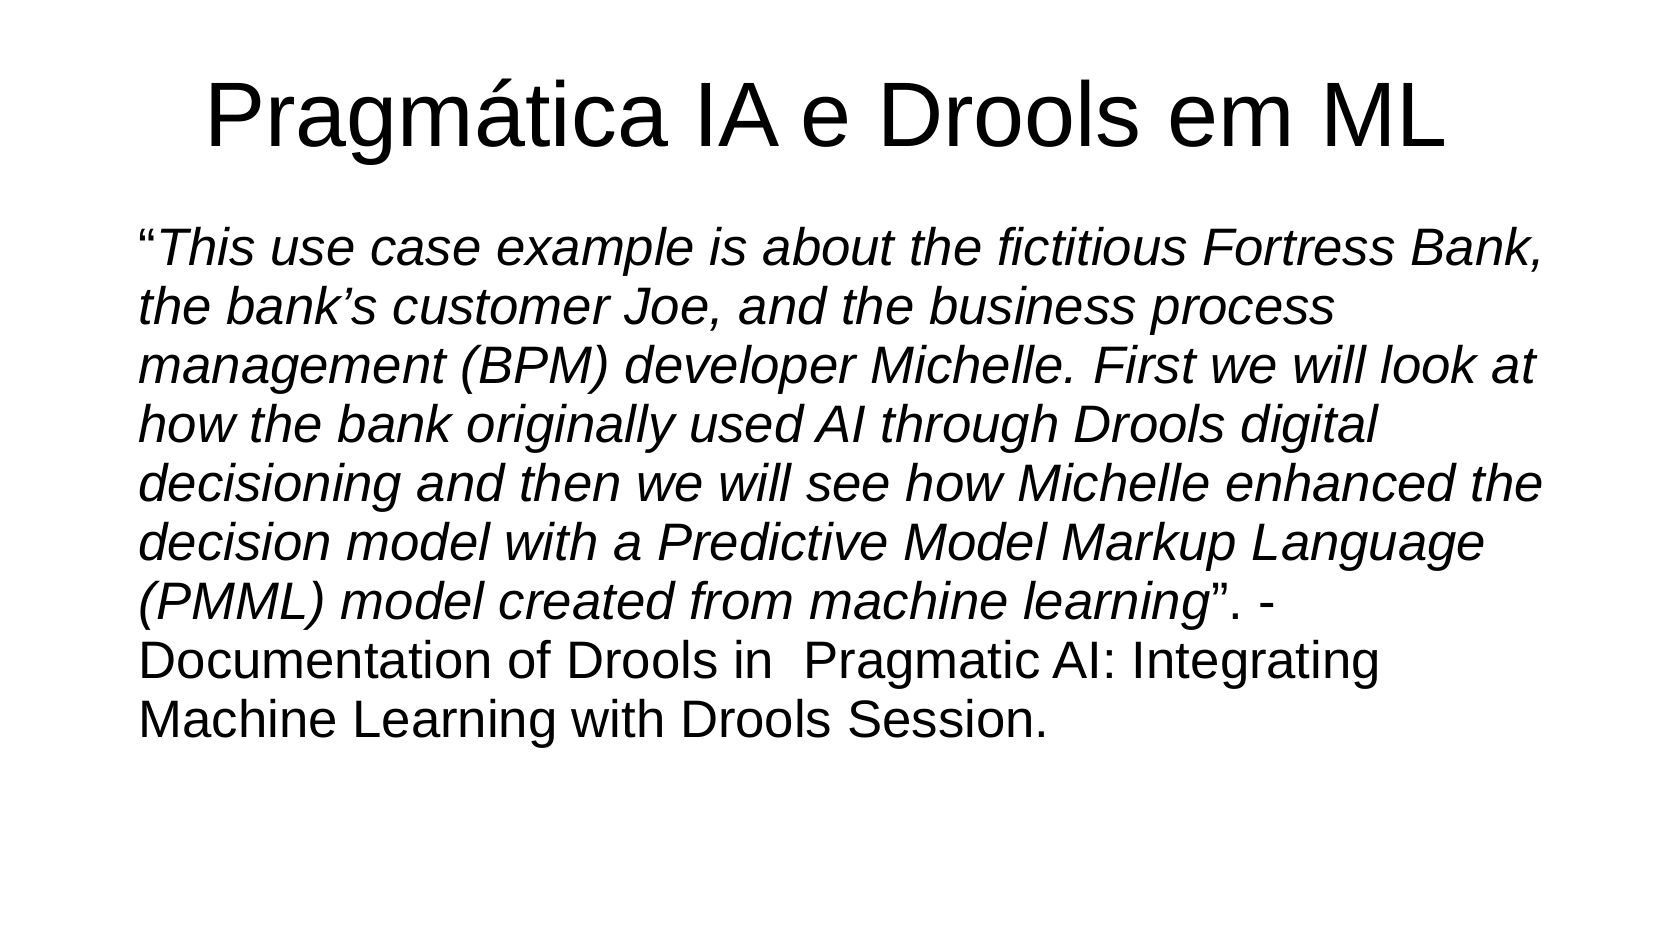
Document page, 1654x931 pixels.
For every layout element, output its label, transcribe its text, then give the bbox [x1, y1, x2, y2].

list “This use case example is about the fictitious Fortress Bank, the bank’s customer Joe, and the business process management (BPM) developer Michelle. First we will look at how the bank originally used AI through Drools digital decisioning and then we will see how Michelle enhanced the decision model with a Predictive Model Markup Language (PMML) model created from machine learning”. - Documentation of Drools in Pragmatic AI: Integrating Machine Learning with Drools Session. [82, 217, 1571, 758]
title Pragmática IA e Drools em ML [82, 37, 1571, 193]
